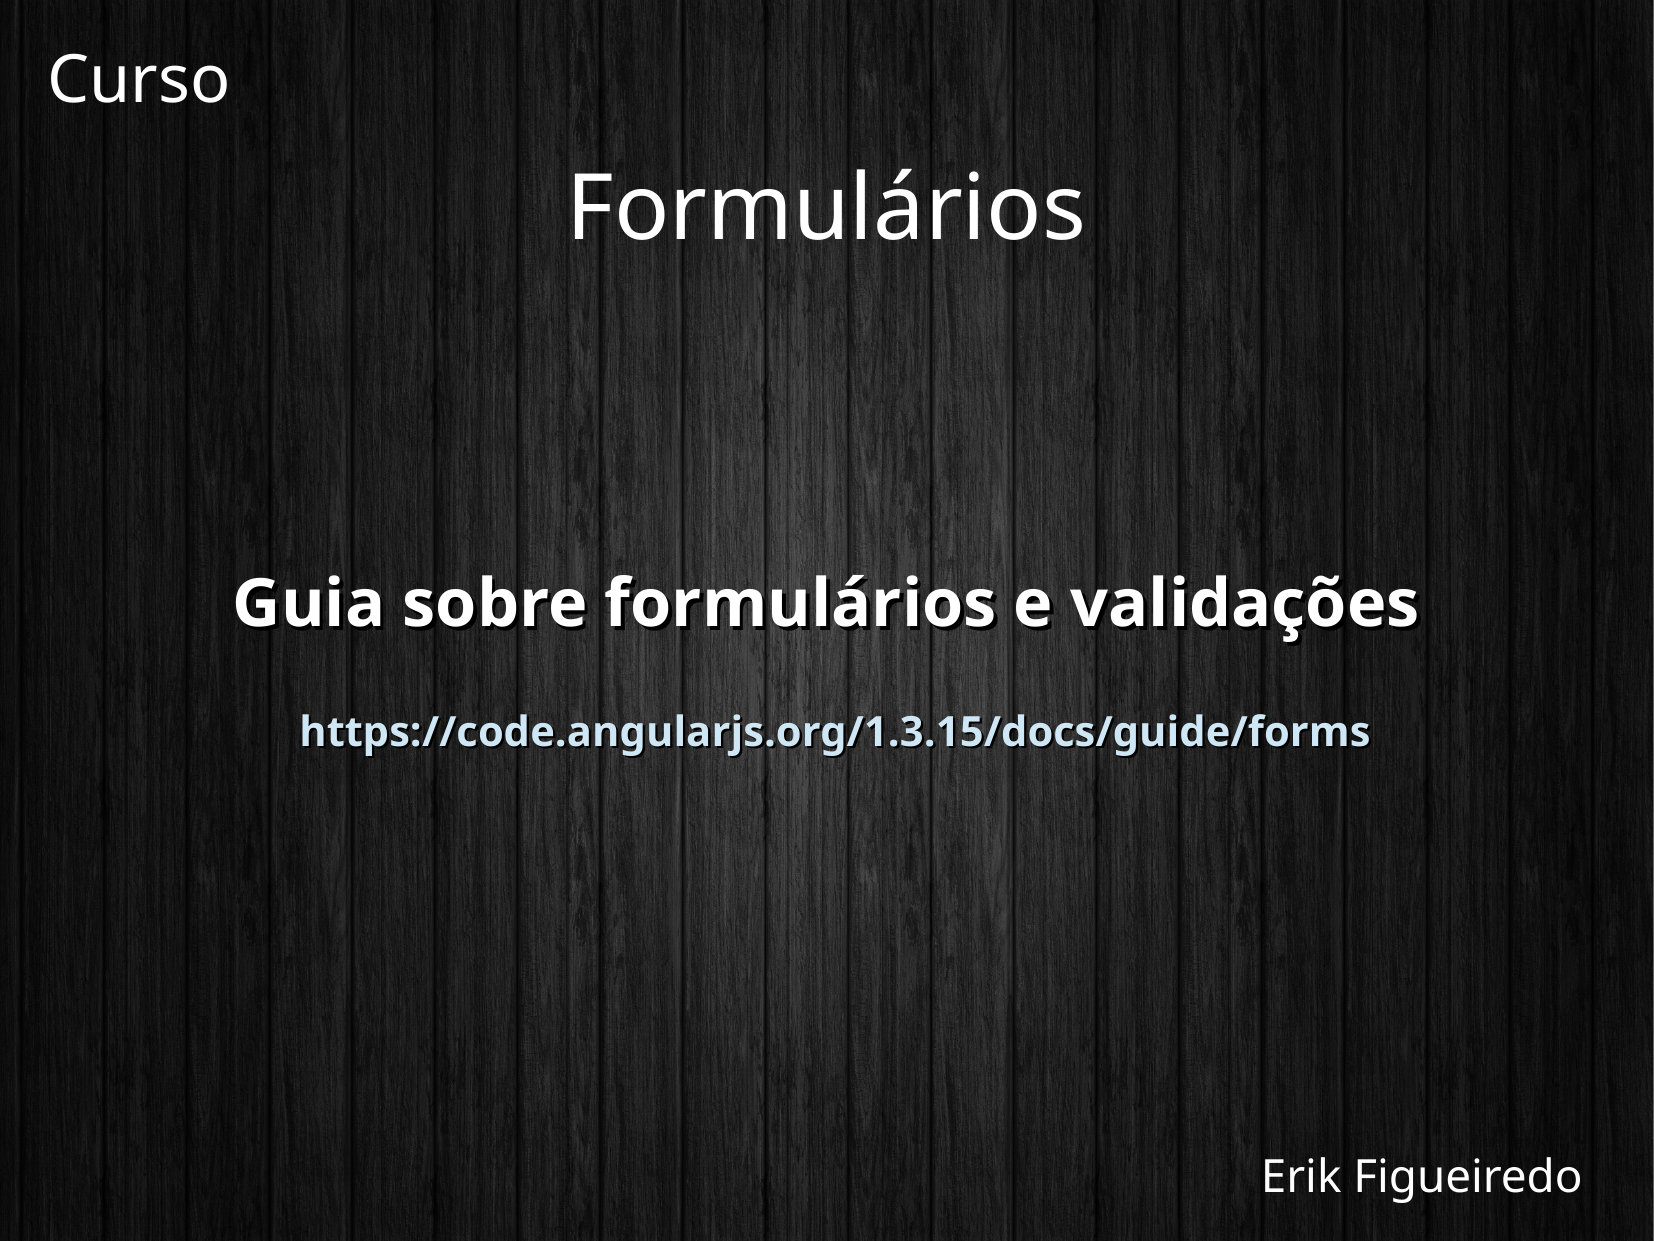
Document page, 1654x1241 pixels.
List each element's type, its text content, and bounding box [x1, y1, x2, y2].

picture [0, 0, 1654, 1241]
title Formulários [82, 129, 1571, 278]
text_box Erik Figueiredo [768, 1133, 1595, 1217]
list Guia sobre formulários e validações https://code.angularjs.org/1.3.15/docs/guide/forms [82, 311, 1571, 1131]
text_box Curso [47, 35, 1087, 119]
